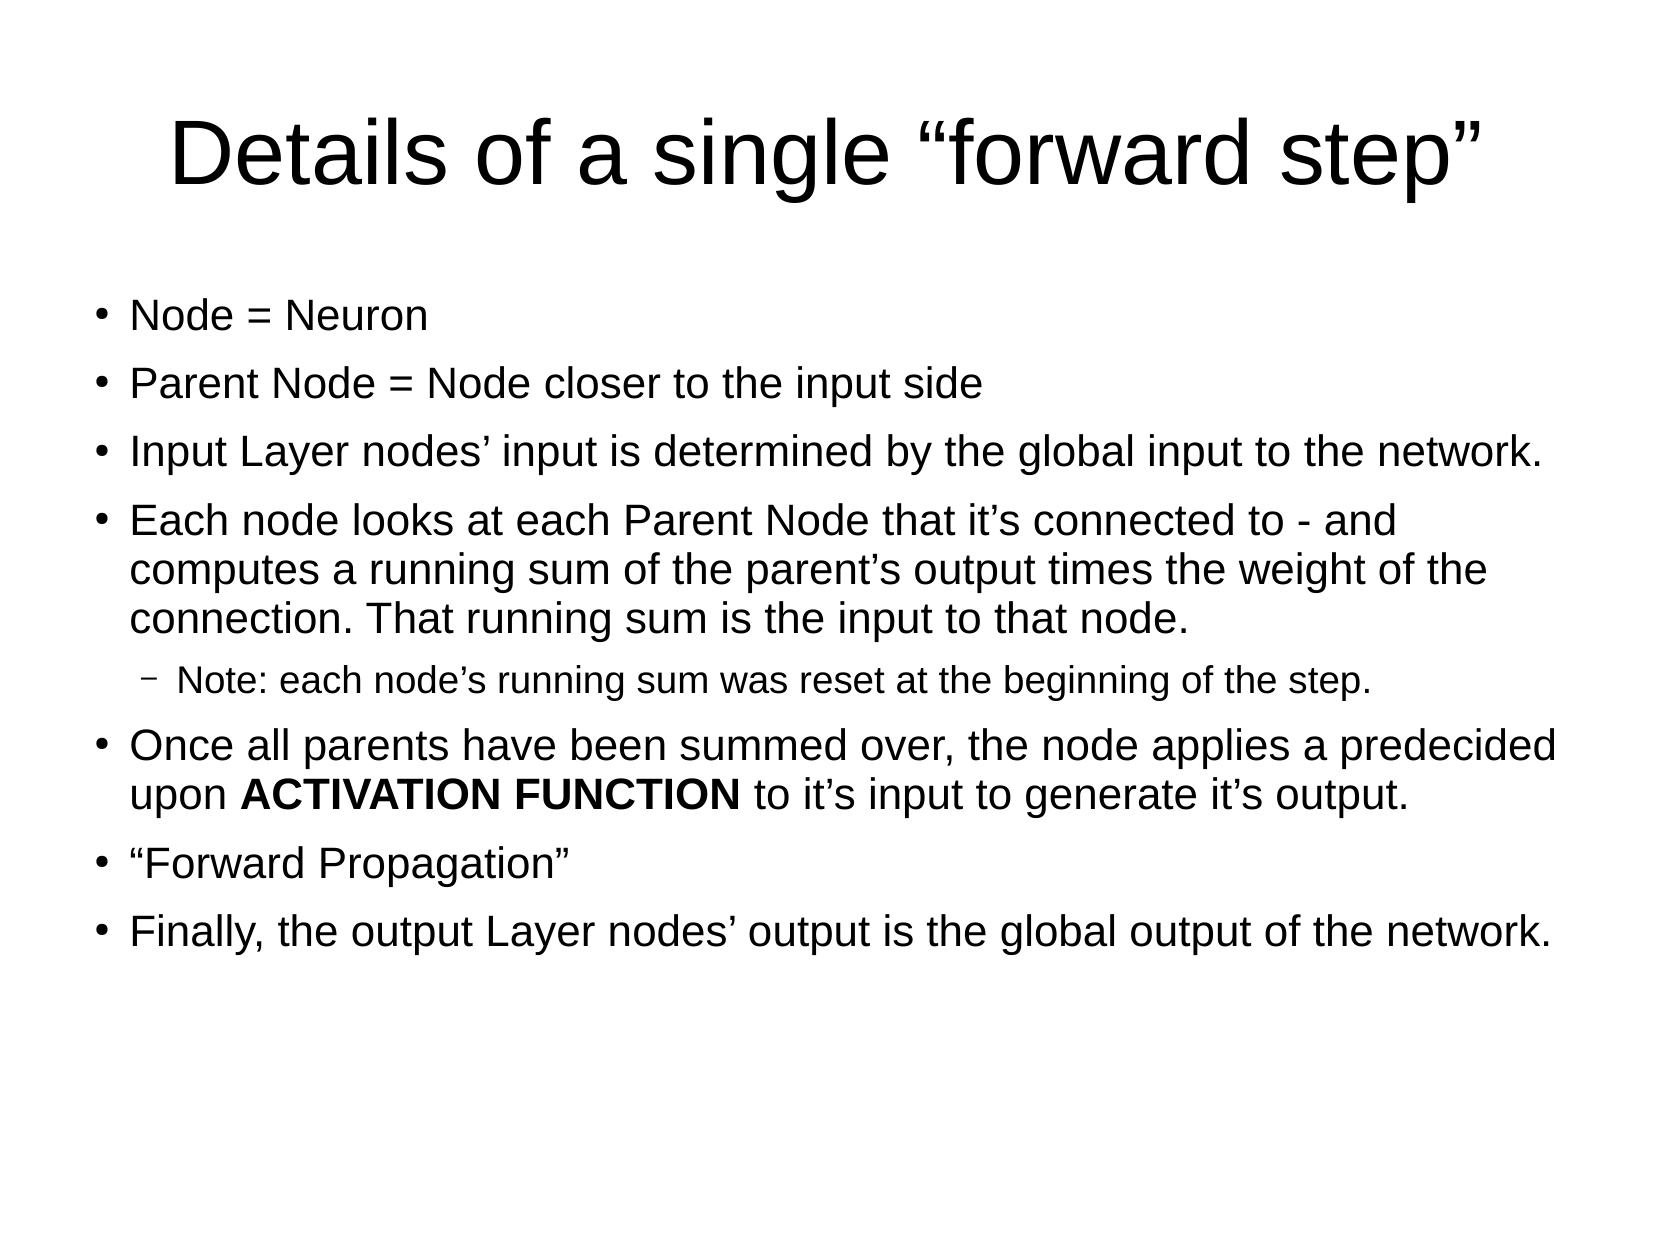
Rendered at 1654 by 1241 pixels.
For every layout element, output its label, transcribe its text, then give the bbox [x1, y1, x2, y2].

list Node = Neuron Parent Node = Node closer to the input side Input Layer nodes’ input is determined by the global input to the network. Each node looks at each Parent Node that it’s connected to - and computes a running sum of the parent’s output times the weight of the connection. That running sum is the input to that node. Note: each node’s running sum was reset at the beginning of the step. Once all parents have been summed over, the node applies a predecided upon ACTIVATION FUNCTION to it’s input to generate it’s output. “Forward Propagation” Finally, the output Layer nodes’ output is the global output of the network. [82, 290, 1571, 1010]
title Details of a single “forward step” [82, 49, 1571, 257]
